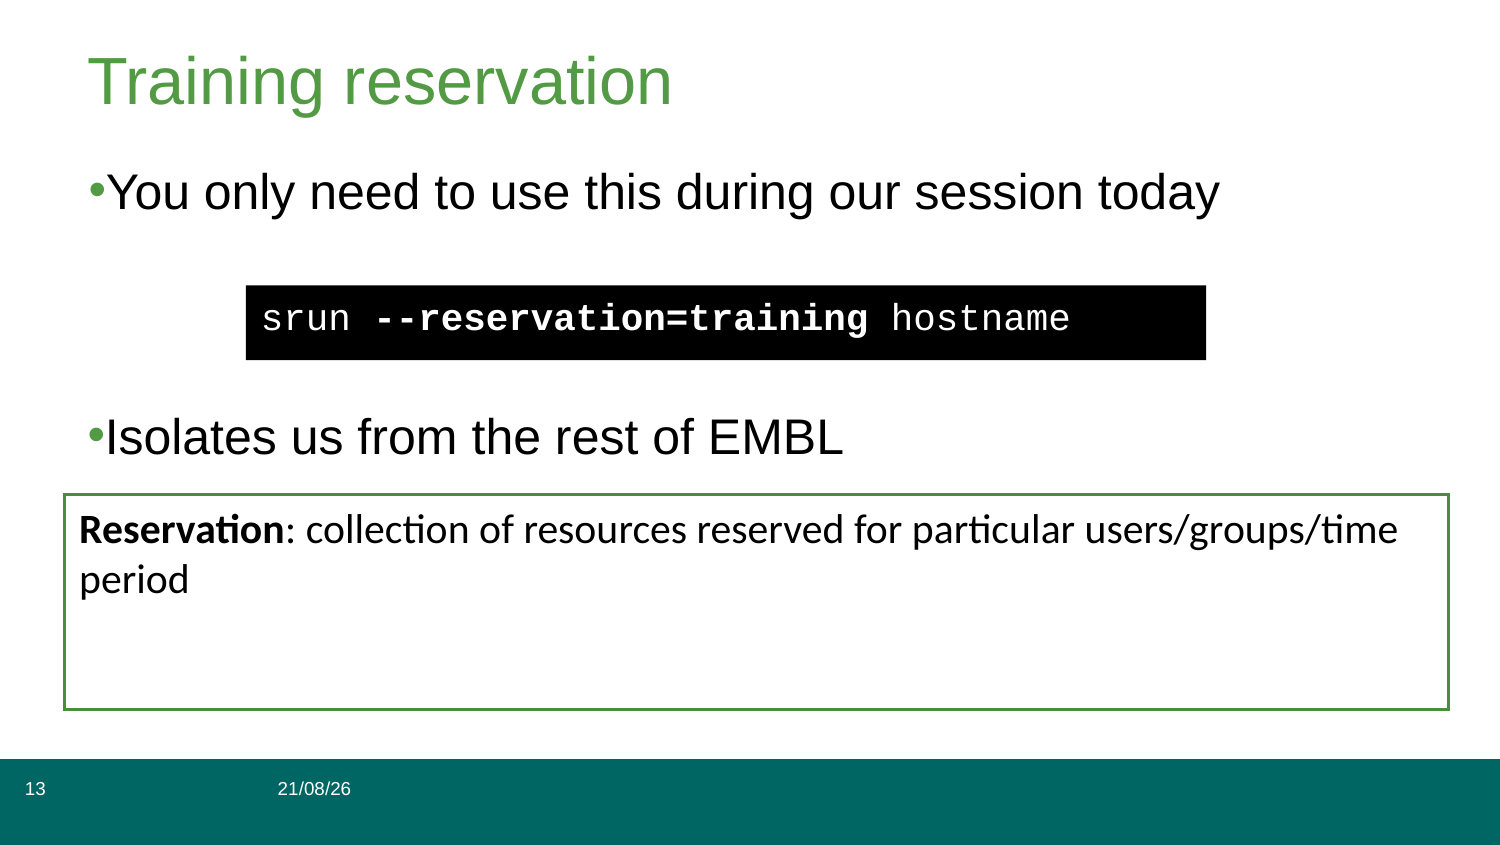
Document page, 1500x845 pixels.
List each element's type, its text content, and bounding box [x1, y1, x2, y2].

list You only need to use this during our session today [88, 159, 1427, 220]
title Training reservation [87, 37, 1426, 132]
list Isolates us from the rest of EMBL [87, 404, 1426, 466]
text_box Reservation: collection of resources reserved for particular users/groups/time period [64, 494, 1449, 710]
text_box 05/05/18 [277, 776, 553, 799]
text_box srun --reservation=training hostname [245, 285, 1207, 361]
text_box <number> [24, 776, 76, 799]
